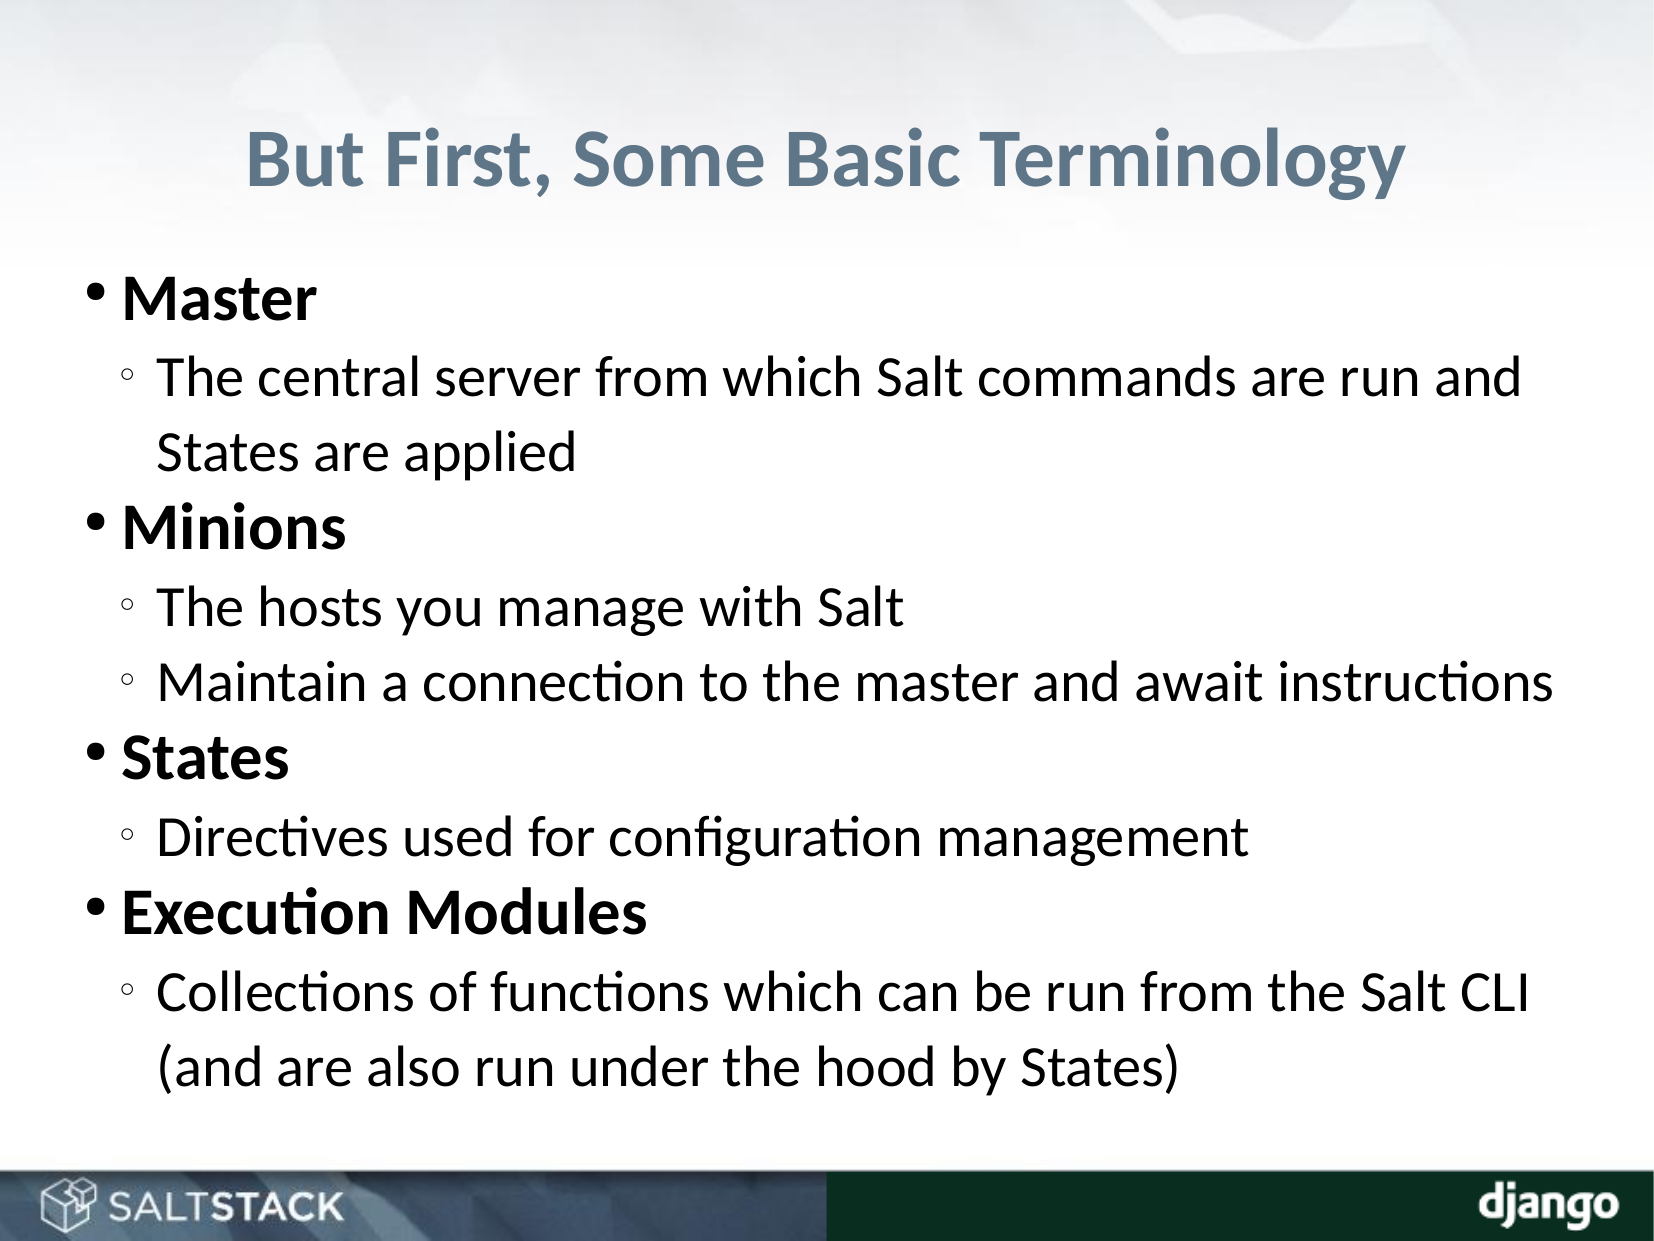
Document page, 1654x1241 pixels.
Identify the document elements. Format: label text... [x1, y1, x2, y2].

text_box But First, Some Basic Terminology [82, 49, 1571, 245]
picture [0, 0, 1654, 1241]
text_box Master The central server from which Salt commands are run and States are applied Minions The hosts you manage with Salt Maintain a connection to the master and await instructions States Directives used for configuration management Execution Modules Collections of functions which can be run from the Salt CLI (and are also run under the hood by States) [69, 245, 1585, 1125]
